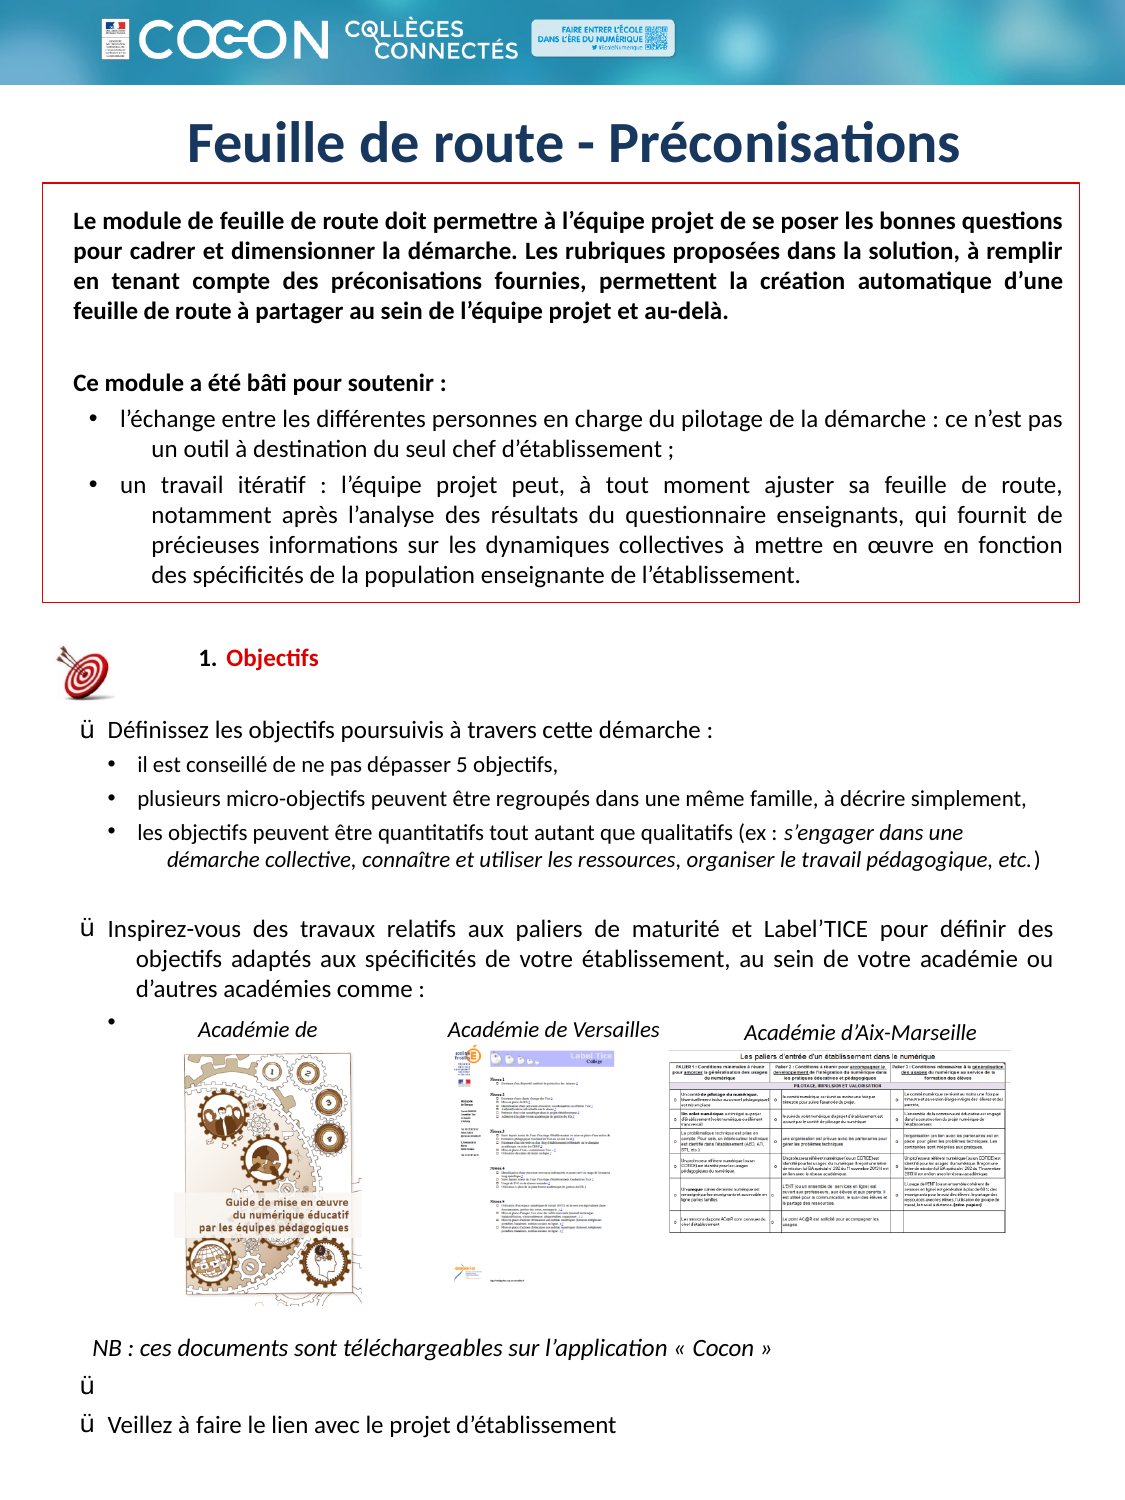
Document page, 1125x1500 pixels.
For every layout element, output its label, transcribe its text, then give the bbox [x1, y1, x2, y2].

text_box Le module de feuille de route doit permettre à l’équipe projet de se poser les bonnes questions pour cadrer et dimensionner la démarche. Les rubriques proposées dans la solution, à remplir en tenant compte des préconisations fournies, permettent la création automatique d’une feuille de route à partager au sein de l’équipe projet et au-delà. Ce module a été bâti pour soutenir : l’échange entre les différentes personnes en charge du pilotage de la démarche : ce n’est pas un outil à destination du seul chef d’établissement ; un travail itératif : l’équipe projet peut, à tout moment ajuster sa feuille de route, notamment après l’analyse des résultats du questionnaire enseignants, qui fournit de précieuses informations sur les dynamiques collectives à mettre en œuvre en fonction des spécificités de la population enseignante de l’établissement. [42, 183, 1080, 603]
picture [52, 643, 115, 703]
picture [448, 1082, 620, 1289]
picture [0, 0, 1125, 85]
text_box Académie d’Aix-Marseille [670, 996, 1047, 1085]
text_box Objectifs Définissez les objectifs poursuivis à travers cette démarche : il est conseillé de ne pas dépasser 5 objectifs, plusieurs micro-objectifs peuvent être regroupés dans une même famille, à décrire simplement, les objectifs peuvent être quantitatifs tout autant que qualitatifs (ex : s’engager dans une démarche collective, connaître et utiliser les ressources, organiser le travail pédagogique, etc.) Inspirez-vous des travaux relatifs aux paliers de maturité et Label’TICE pour définir des objectifs adaptés aux spécificités de votre établissement, au sein de votre académie ou d’autres académies comme : NB : ces documents sont téléchargeables sur l’application « Cocon » Veillez à faire le lien avec le projet d’établissement [33, 620, 1071, 1412]
text_box Académie de Créteil [123, 992, 372, 1082]
picture [173, 1040, 362, 1306]
title Feuille de route - Préconisations [0, 88, 1125, 190]
text_box Académie de Versailles [373, 992, 692, 1082]
picture [668, 1050, 1011, 1233]
